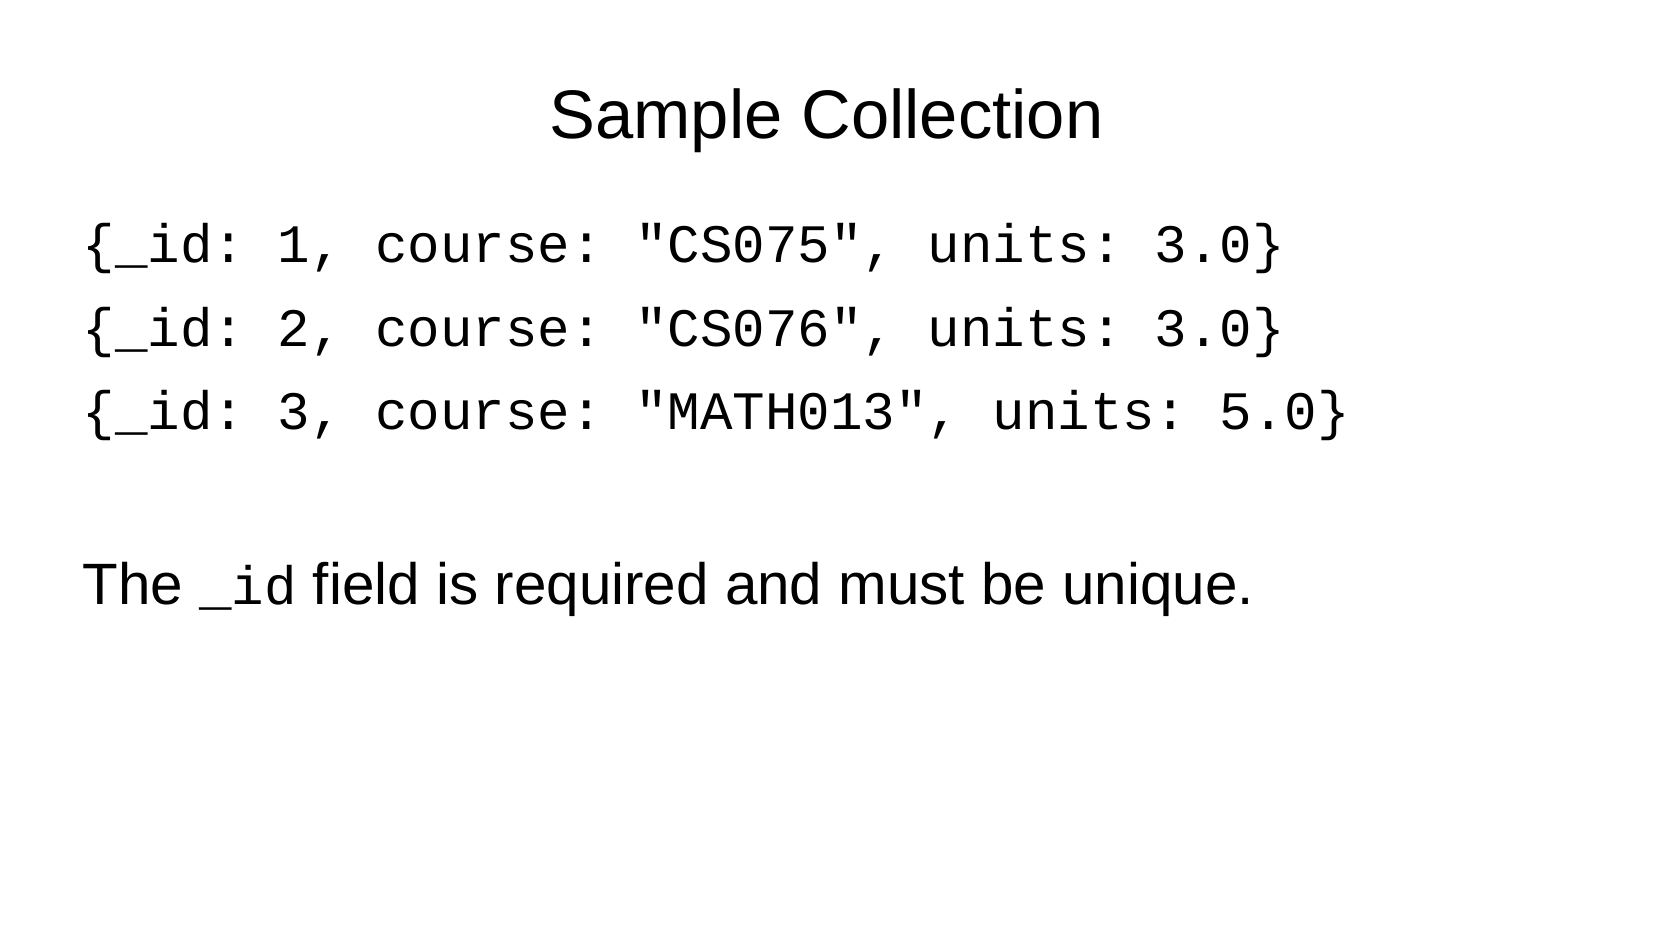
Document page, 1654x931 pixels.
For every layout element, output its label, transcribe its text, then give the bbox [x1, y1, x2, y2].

list {_id: 1, course: "CS075", units: 3.0} {_id: 2, course: "CS076", units: 3.0} {_id: 3, course: "MATH013", units: 5.0} The _id field is required and must be unique. [82, 217, 1571, 758]
title Sample Collection [82, 37, 1571, 193]
